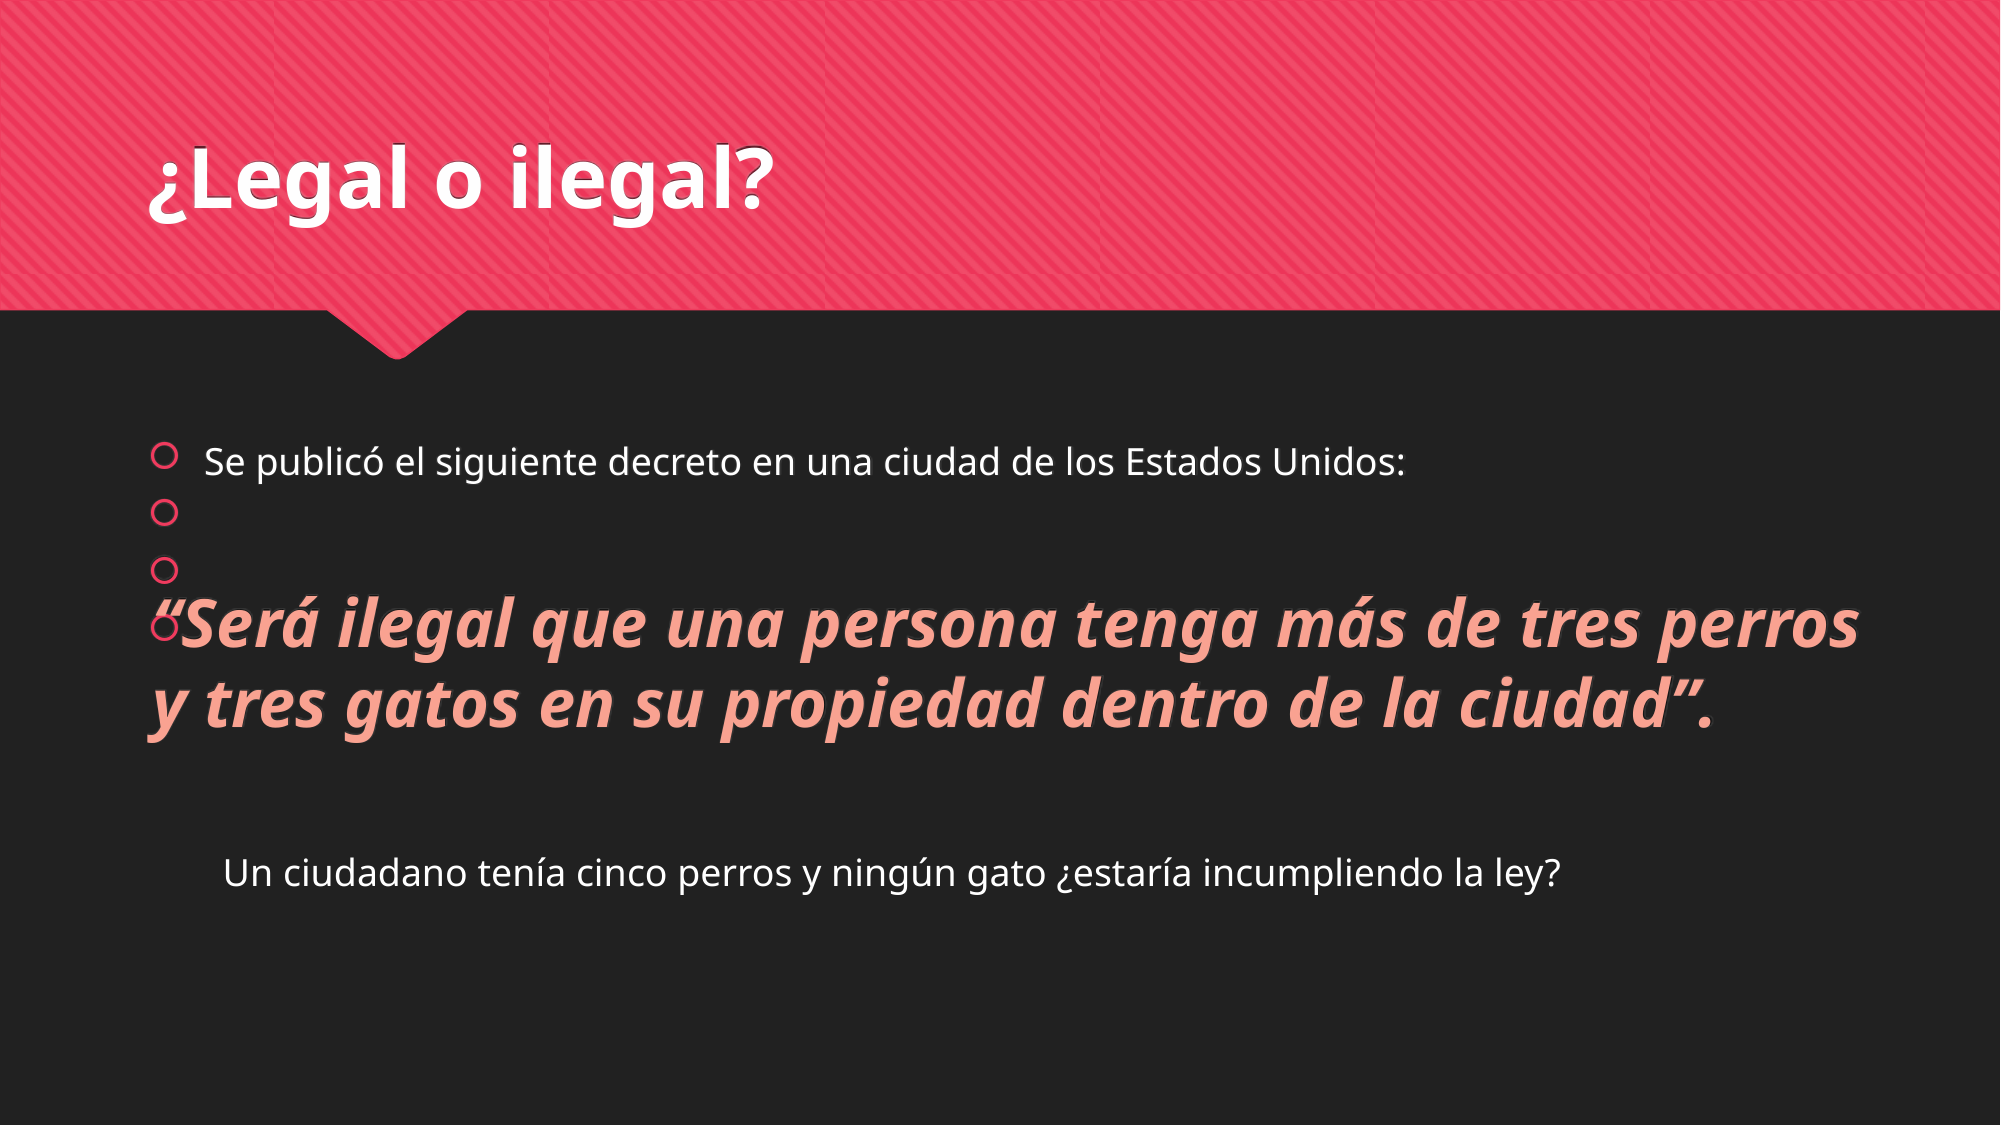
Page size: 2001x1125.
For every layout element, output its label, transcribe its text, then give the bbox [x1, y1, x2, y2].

title ¿Legal o ilegal? [132, 73, 1868, 233]
text_box Un ciudadano tenía cinco perros y ningún gato ¿estaría incumpliendo la ley? [207, 841, 1790, 902]
text_box “Será ilegal que una persona tenga más de tres perros y tres gatos en su propiedad dentro de la ciudad”. [137, 545, 1896, 777]
list Se publicó el siguiente decreto en una ciudad de los Estados Unidos: [132, 430, 1865, 1027]
